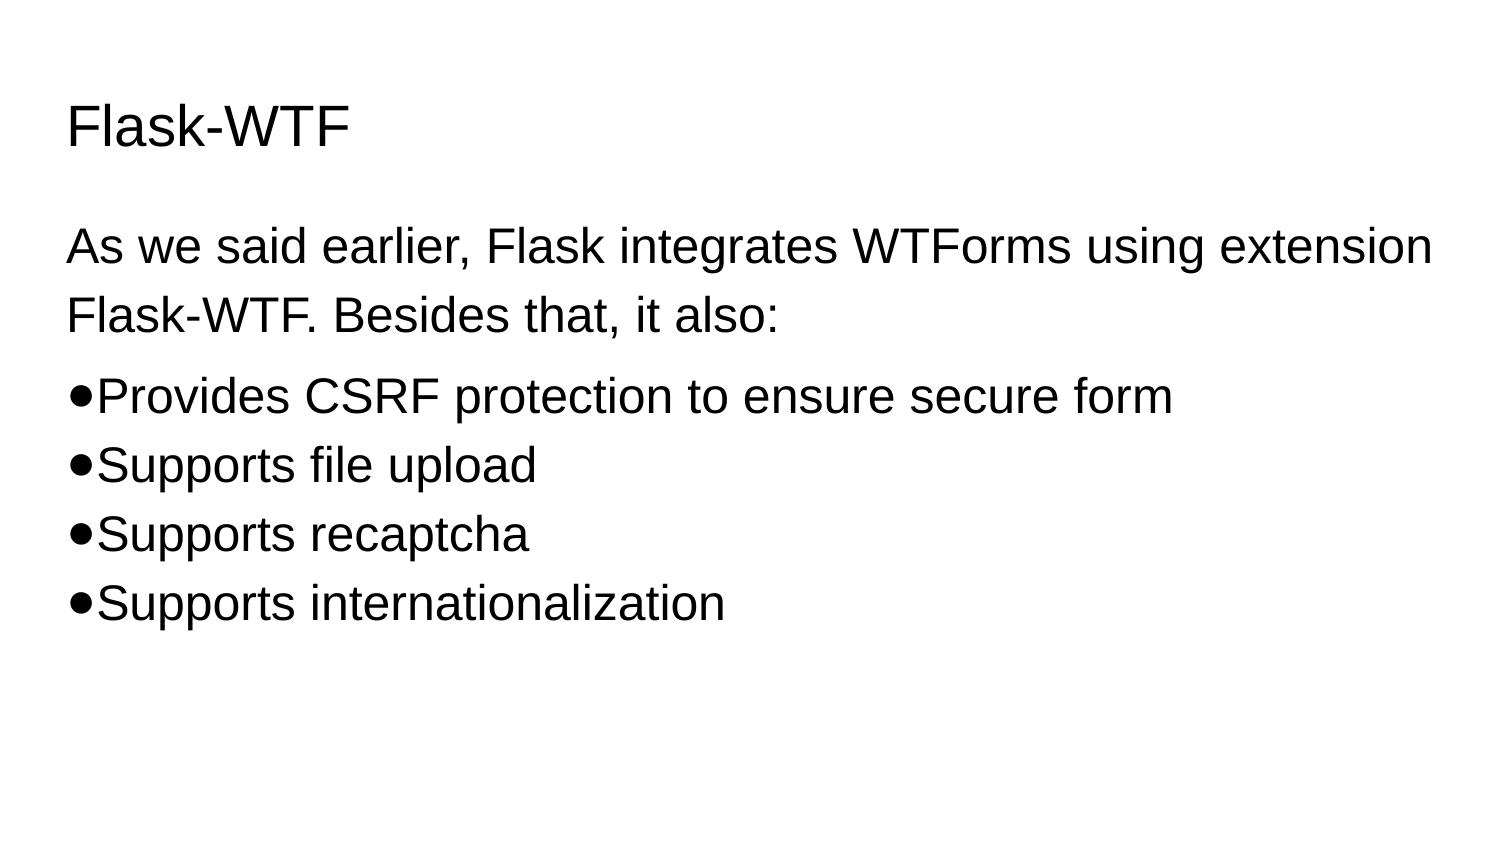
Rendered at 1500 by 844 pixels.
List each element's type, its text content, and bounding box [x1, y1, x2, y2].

title Flask-WTF [51, 72, 1449, 167]
list As we said earlier, Flask integrates WTForms using extension Flask-WTF. Besides that, it also: Provides CSRF protection to ensure secure form Supports file upload Supports recaptcha Supports internationalization [51, 189, 1449, 750]
